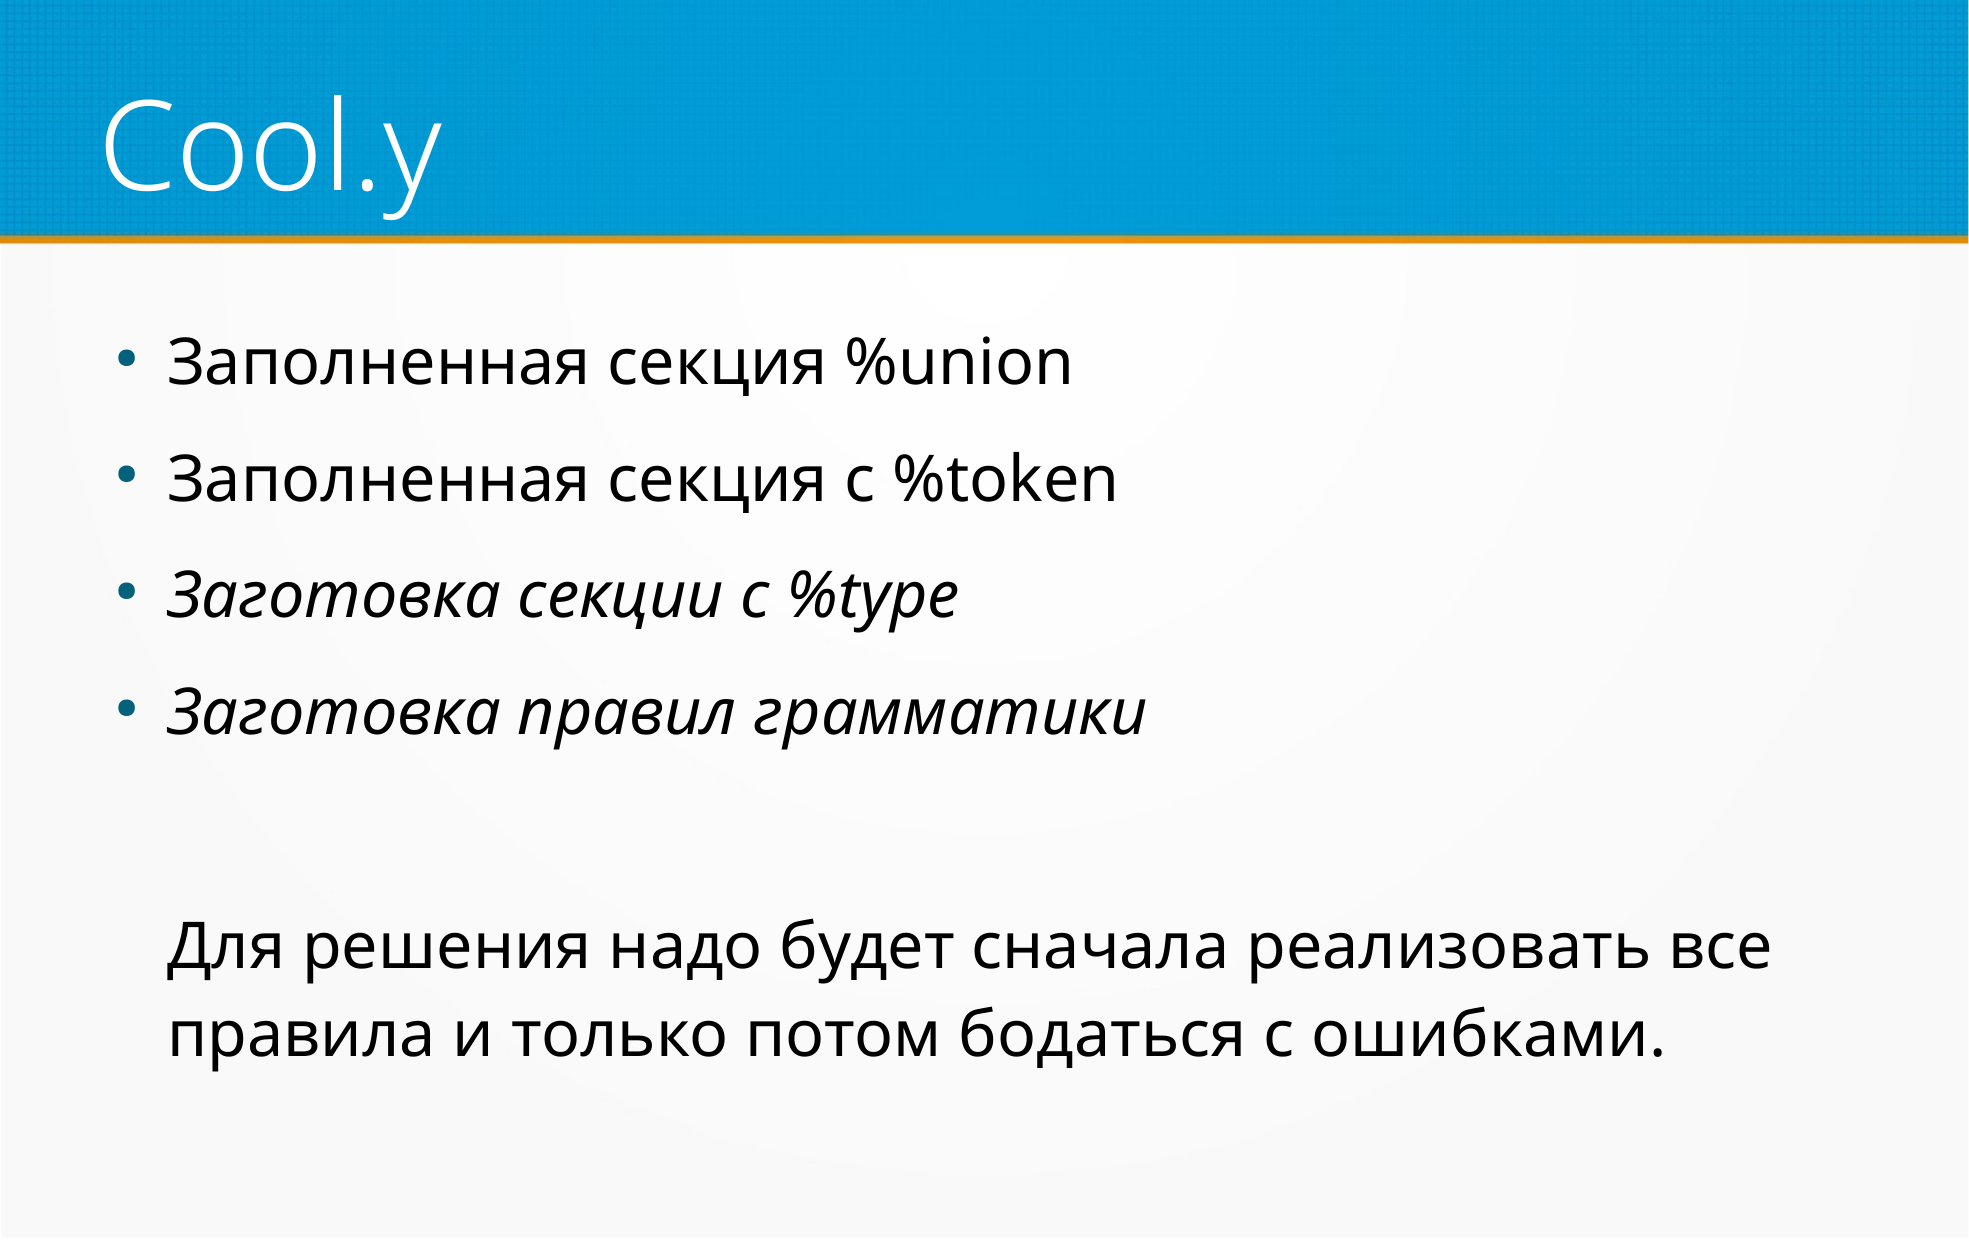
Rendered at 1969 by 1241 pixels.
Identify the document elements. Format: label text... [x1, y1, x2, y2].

title Cool.y [98, 19, 1870, 227]
list Заполненная секция %union Заполненная секция с %token Заготовка секции с %type Заготовка правил грамматики Для решения надо будет сначала реализовать все правила и только потом бодаться с ошибками. [98, 315, 1861, 1081]
picture [0, 233, 1969, 1241]
